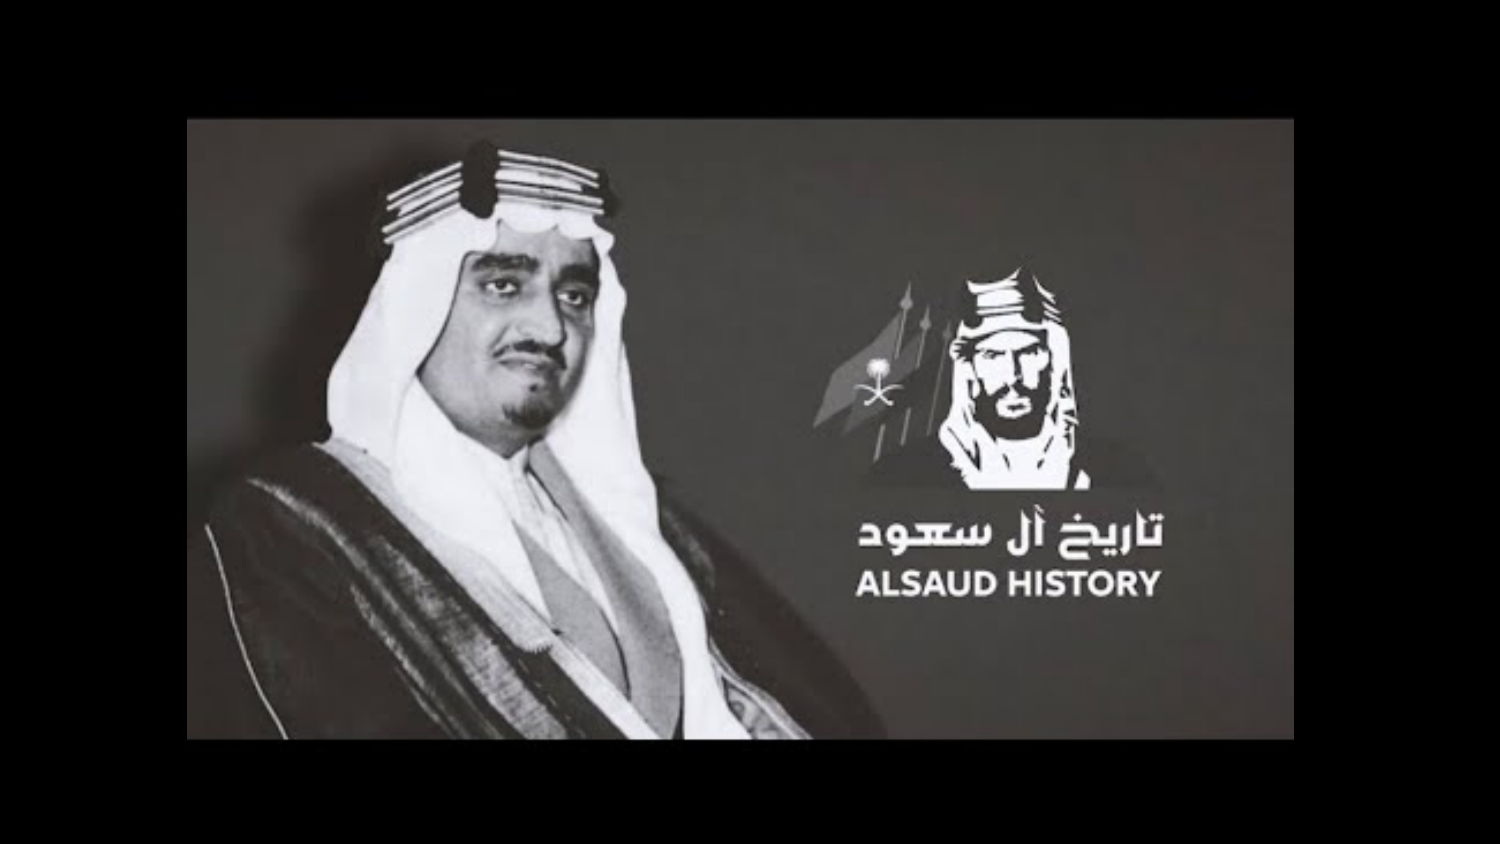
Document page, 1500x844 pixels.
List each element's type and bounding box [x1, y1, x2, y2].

picture [187, 14, 1294, 844]
